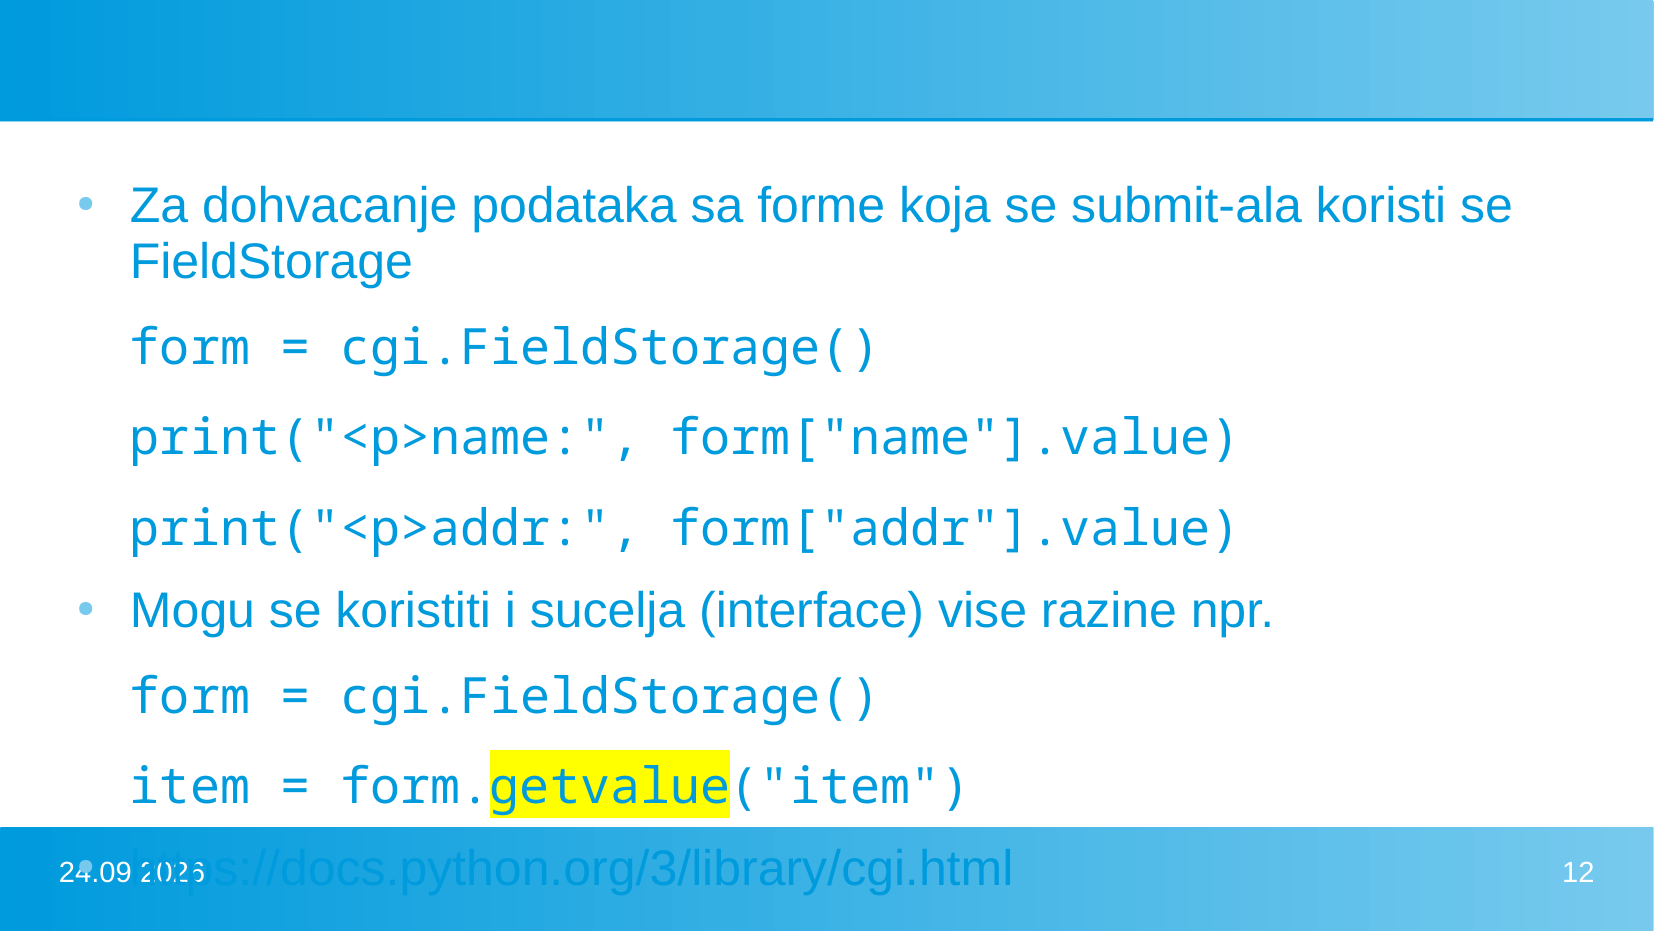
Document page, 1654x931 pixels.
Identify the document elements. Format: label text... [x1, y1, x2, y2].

list Za dohvacanje podataka sa forme koja se submit-ala koristi se FieldStorage form = cgi.FieldStorage() print("<p>name:", form["name"].value) print("<p>addr:", form["addr"].value) Mogu se koristiti i sucelja (interface) vise razine npr. form = cgi.FieldStorage() item = form.getvalue("item") https://docs.python.org/3/library/cgi.html [59, 177, 1595, 768]
